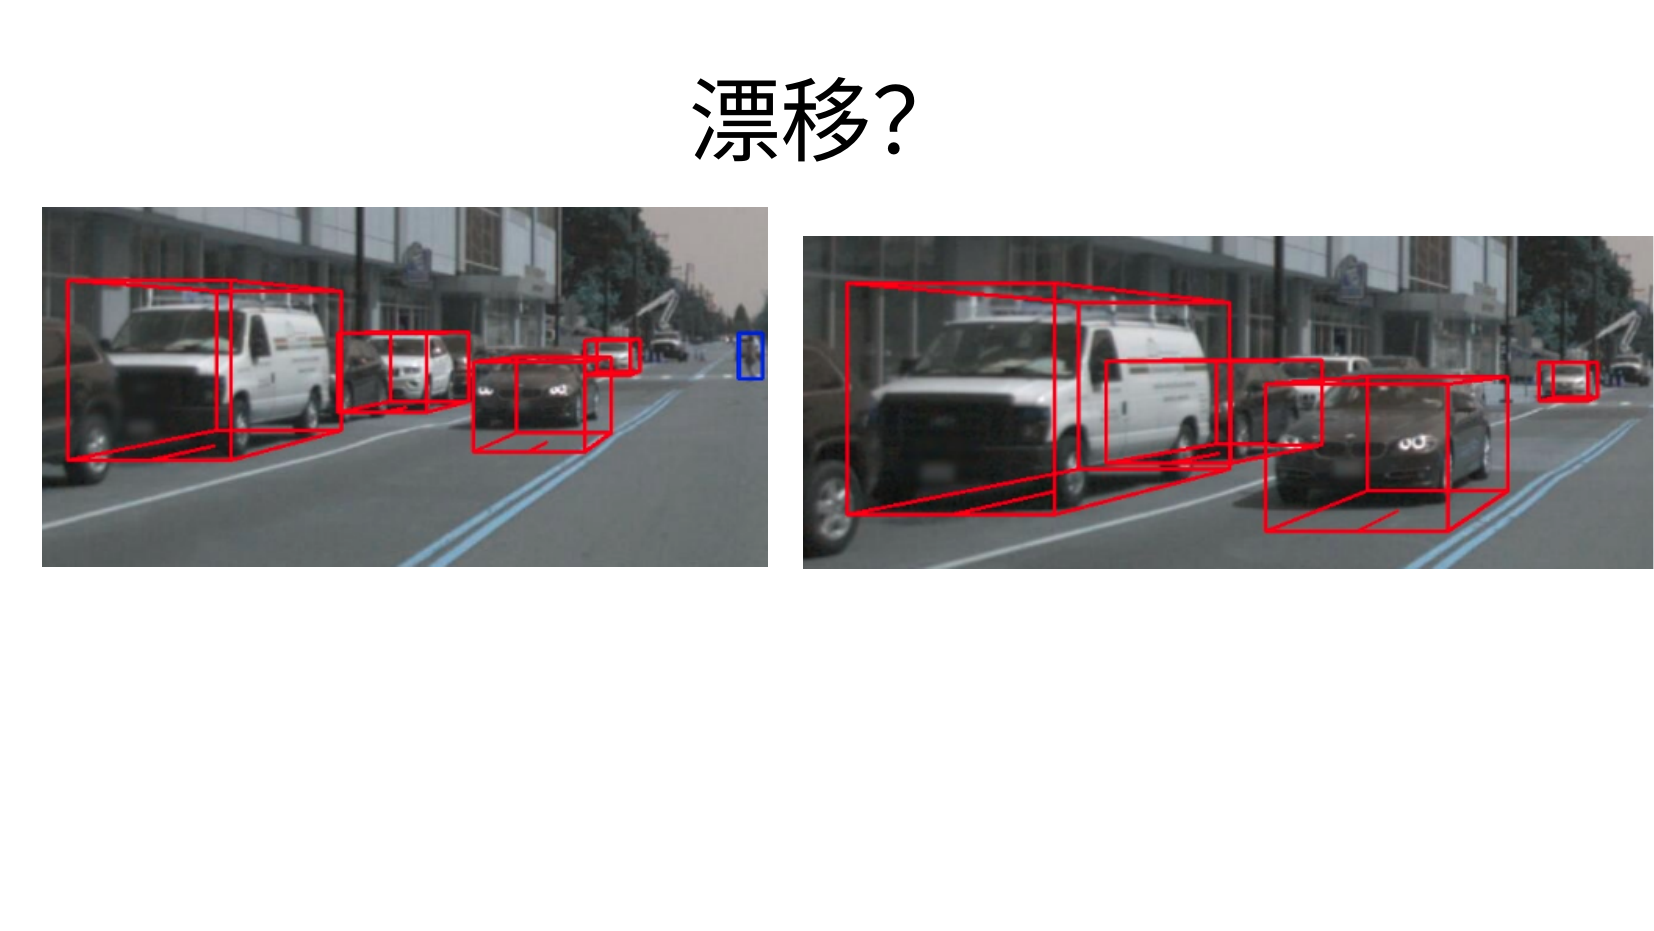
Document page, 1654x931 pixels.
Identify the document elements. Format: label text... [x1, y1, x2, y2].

picture [803, 236, 1654, 569]
title 漂移？ [82, 37, 1571, 193]
picture [42, 207, 768, 567]
